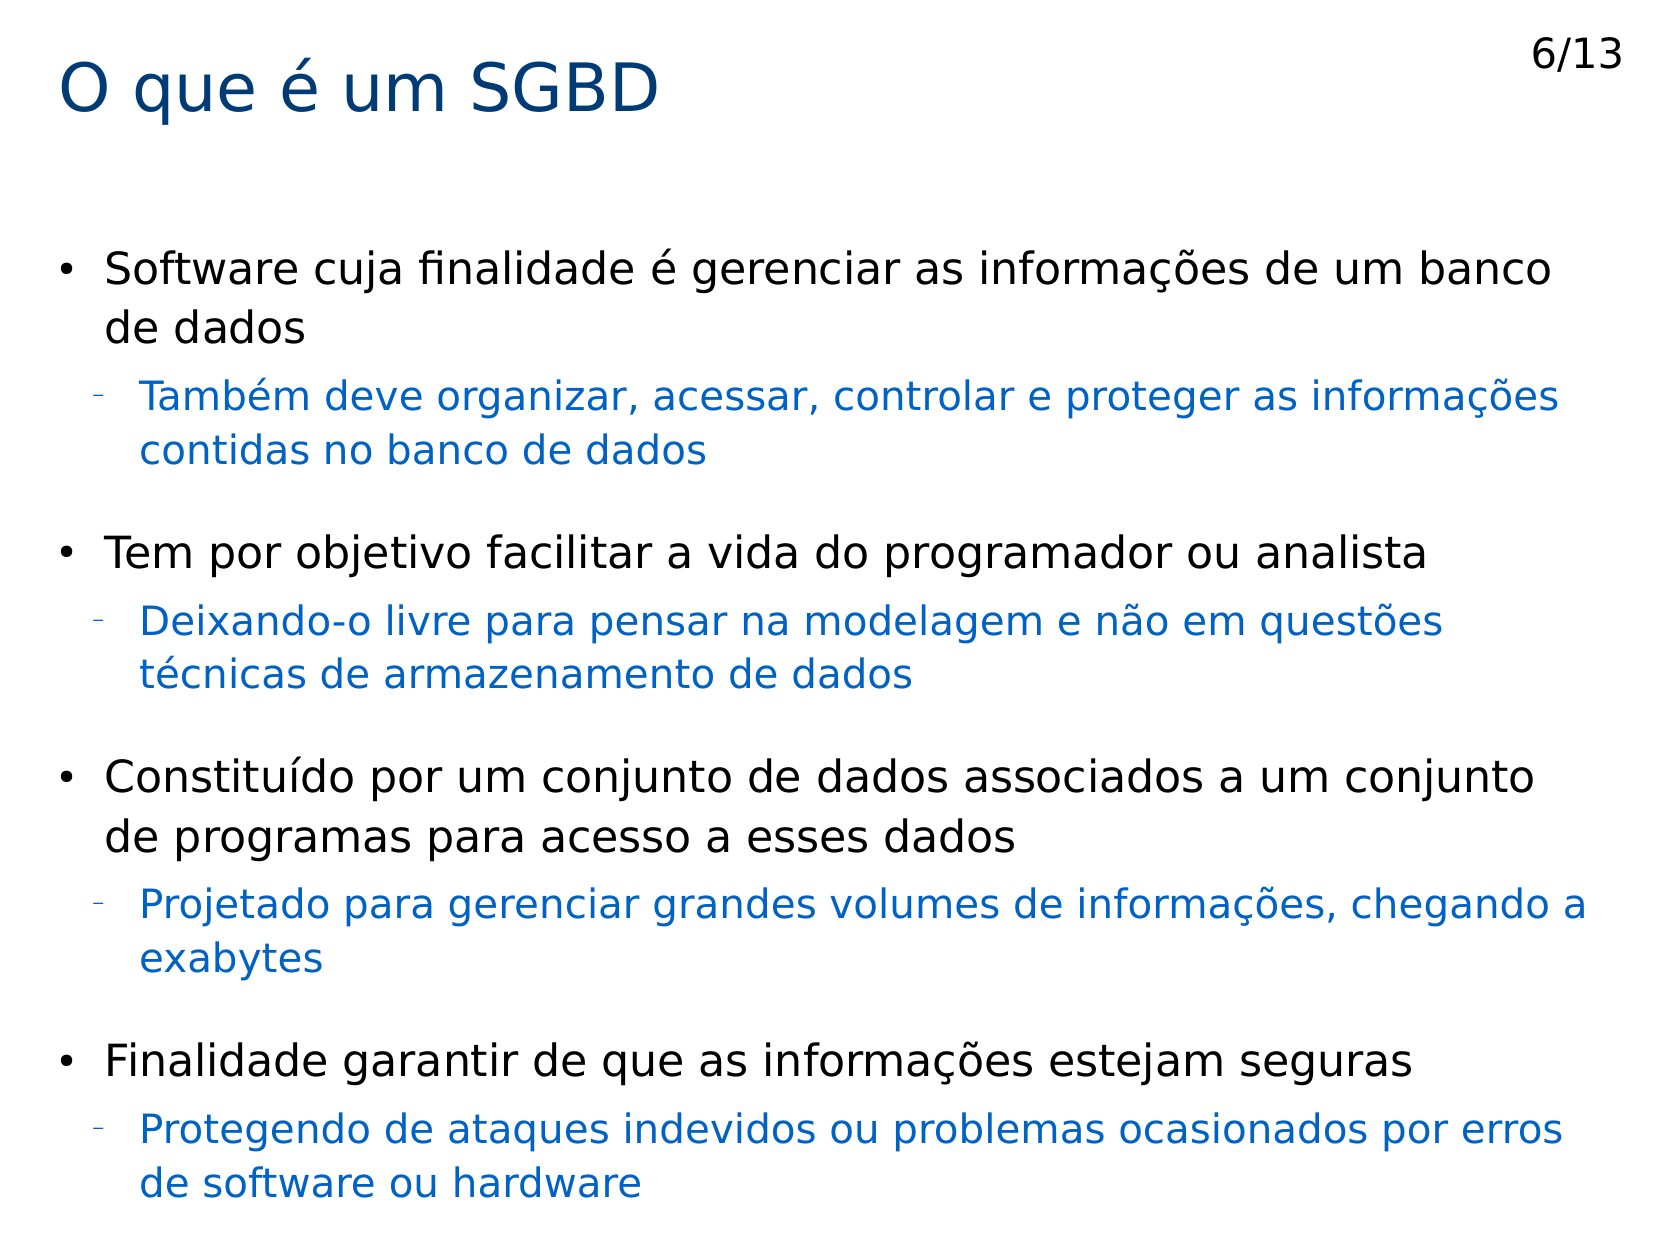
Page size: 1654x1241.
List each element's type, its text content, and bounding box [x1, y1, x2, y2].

title O que é um SGBD [59, 29, 1506, 148]
list Software cuja finalidade é gerenciar as informações de um banco de dados Também deve organizar, acessar, controlar e proteger as informações contidas no banco de dados Tem por objetivo facilitar a vida do programador ou analista Deixando-o livre para pensar na modelagem e não em questões técnicas de armazenamento de dados Constituído por um conjunto de dados associados a um conjunto de programas para acesso a esses dados Projetado para gerenciar grandes volumes de informações, chegando a exabytes Finalidade garantir de que as informações estejam seguras Protegendo de ataques indevidos ou problemas ocasionados por erros de software ou hardware [59, 236, 1595, 1211]
